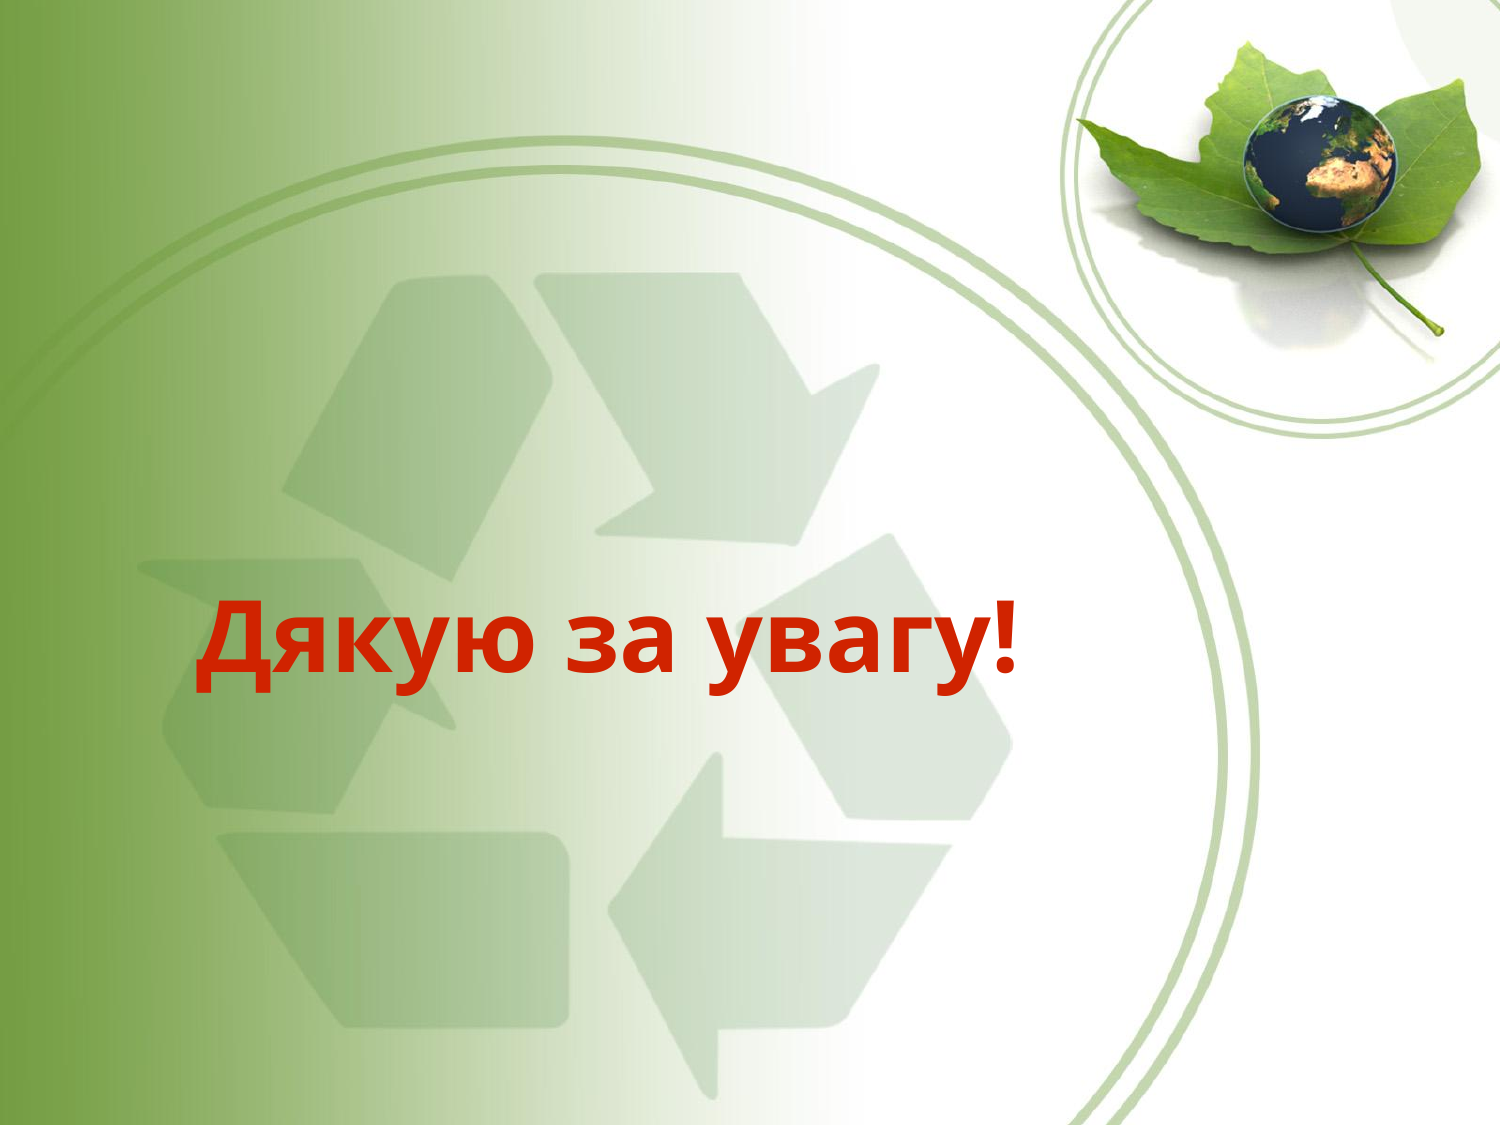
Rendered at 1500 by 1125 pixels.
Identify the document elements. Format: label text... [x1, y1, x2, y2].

title Дякую за увагу! [76, 538, 1140, 727]
picture [0, 0, 1500, 1125]
